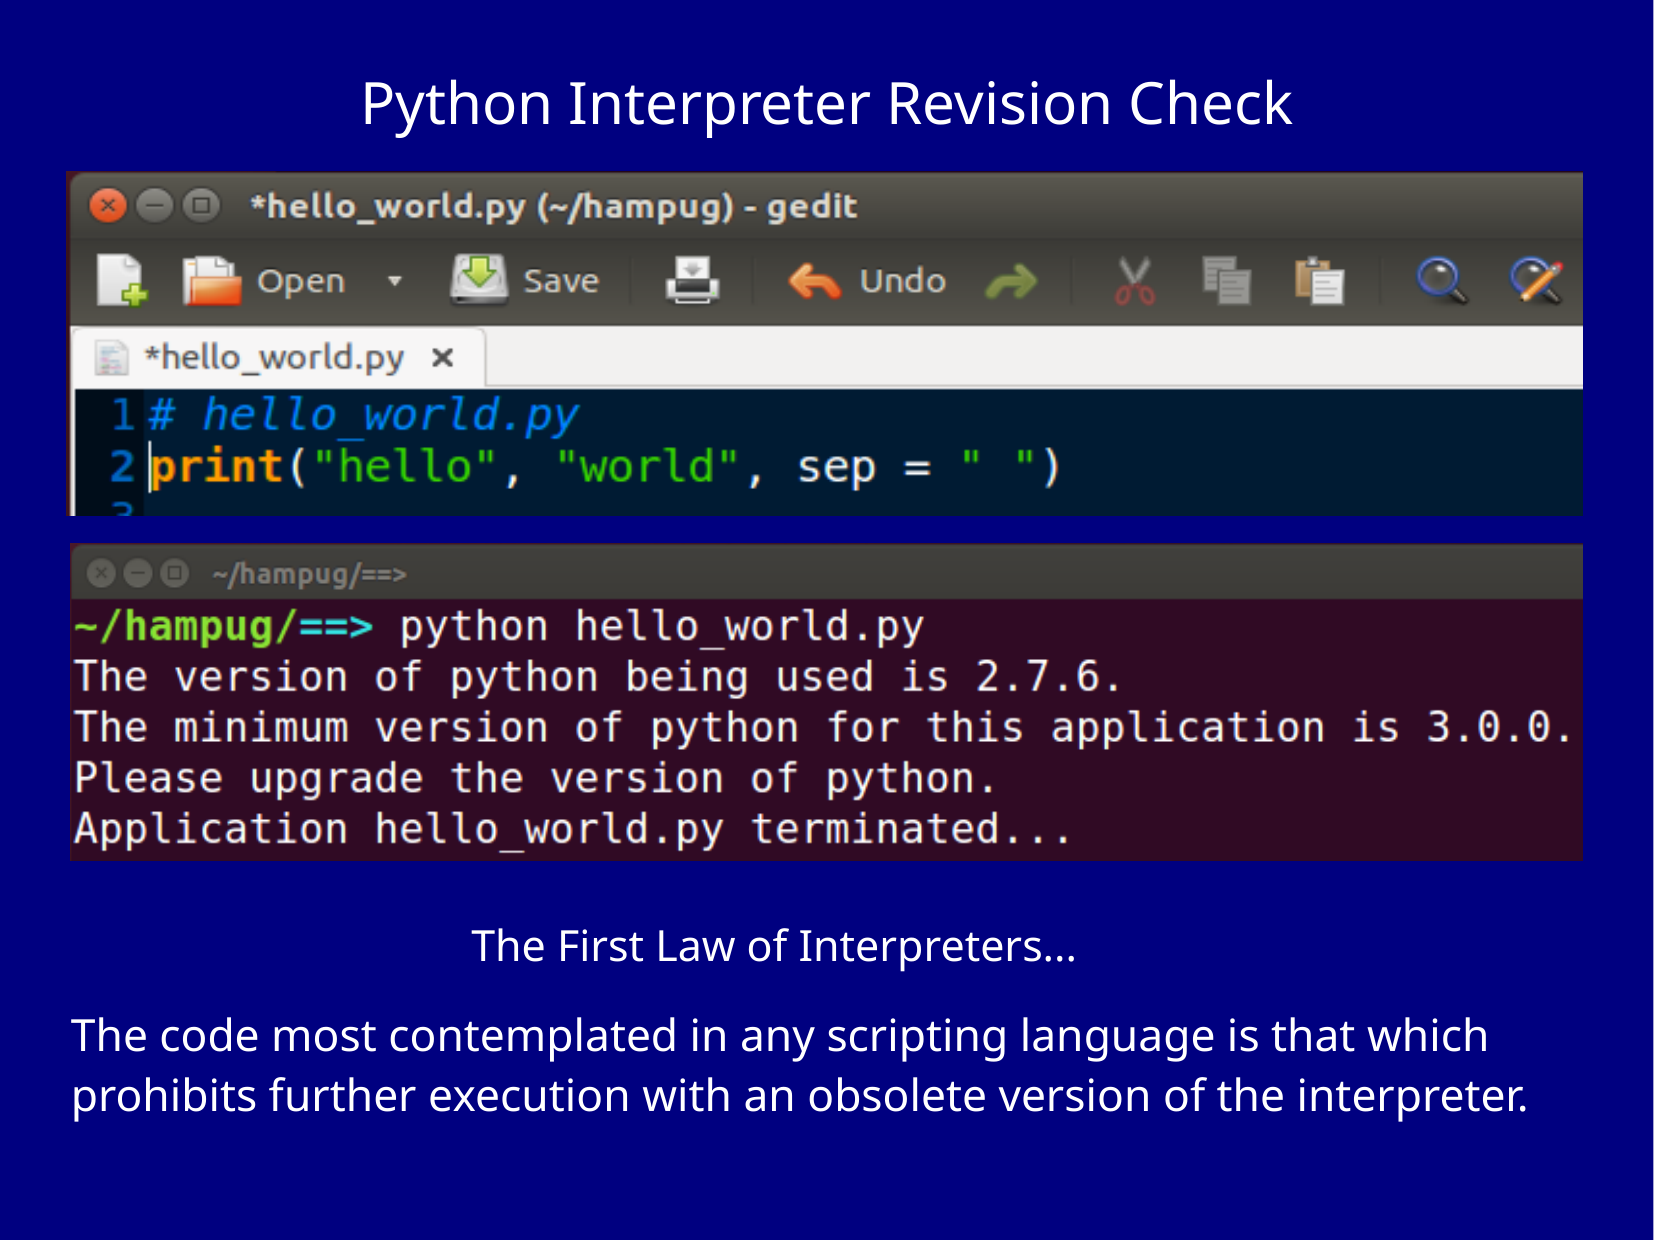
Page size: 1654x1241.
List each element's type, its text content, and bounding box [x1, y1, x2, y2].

title Python Interpreter Revision Check [82, 49, 1571, 154]
picture [70, 543, 1583, 861]
picture [66, 171, 1583, 516]
list The code most contemplated in any scripting language is that which prohibits further execution with an obsolete version of the interpreter. [70, 1003, 1595, 1182]
list The First Law of Interpreters... [70, 915, 1512, 975]
